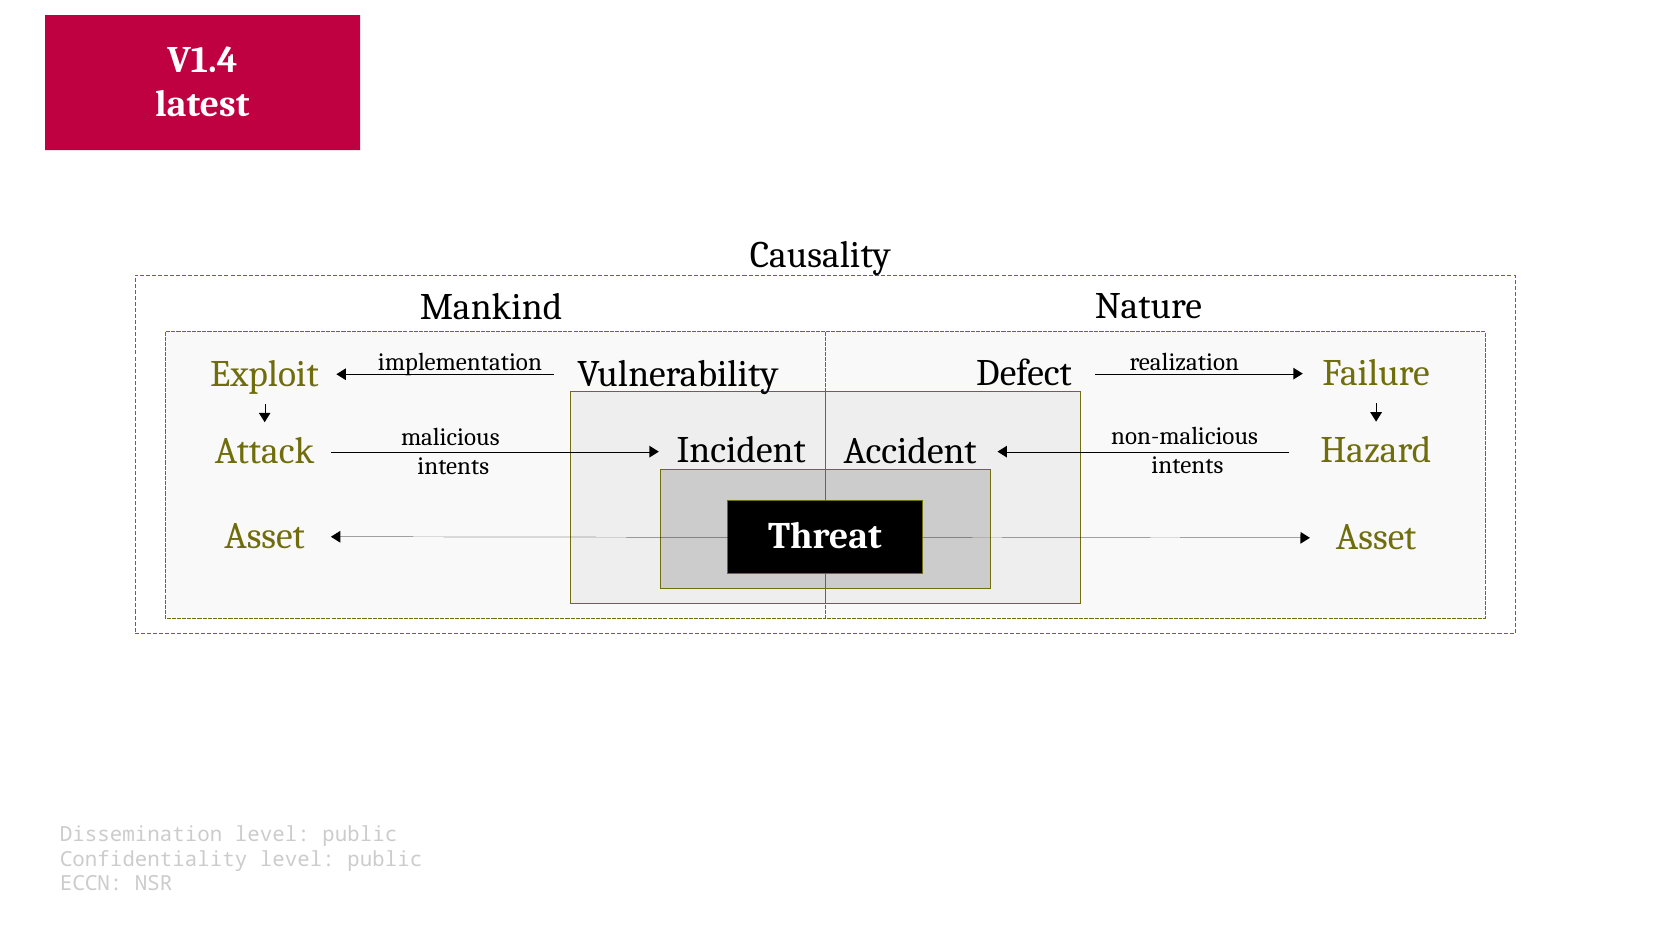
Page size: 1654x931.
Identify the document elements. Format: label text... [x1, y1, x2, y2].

text_box malicious intents [366, 453, 541, 490]
text_box Accident [823, 422, 998, 482]
text_box Incident [658, 421, 824, 482]
text_box Asset [198, 507, 331, 567]
text_box Asset [1309, 508, 1443, 568]
text_box Vulnerability [553, 344, 794, 404]
text_box Exploit [192, 344, 337, 404]
text_box Failure [1302, 344, 1450, 404]
text_box malicious intents [366, 415, 541, 452]
text_box Mankind [405, 277, 586, 340]
text_box realization [1079, 340, 1290, 385]
text_box Hazard [1289, 421, 1463, 482]
text_box [135, 275, 1516, 634]
text_box V1.4 latest [45, 15, 361, 151]
text_box implementation [355, 340, 566, 385]
text_box Threat [737, 507, 913, 567]
text_box Causality [735, 226, 916, 289]
text_box Defect [961, 344, 1096, 404]
text_box Attack [198, 422, 331, 482]
text_box Dissemination level: public Confidentiality level: public ECCN: NSR [45, 815, 917, 903]
text_box non-malicious intents [1089, 414, 1285, 489]
text_box Nature [1080, 277, 1231, 337]
